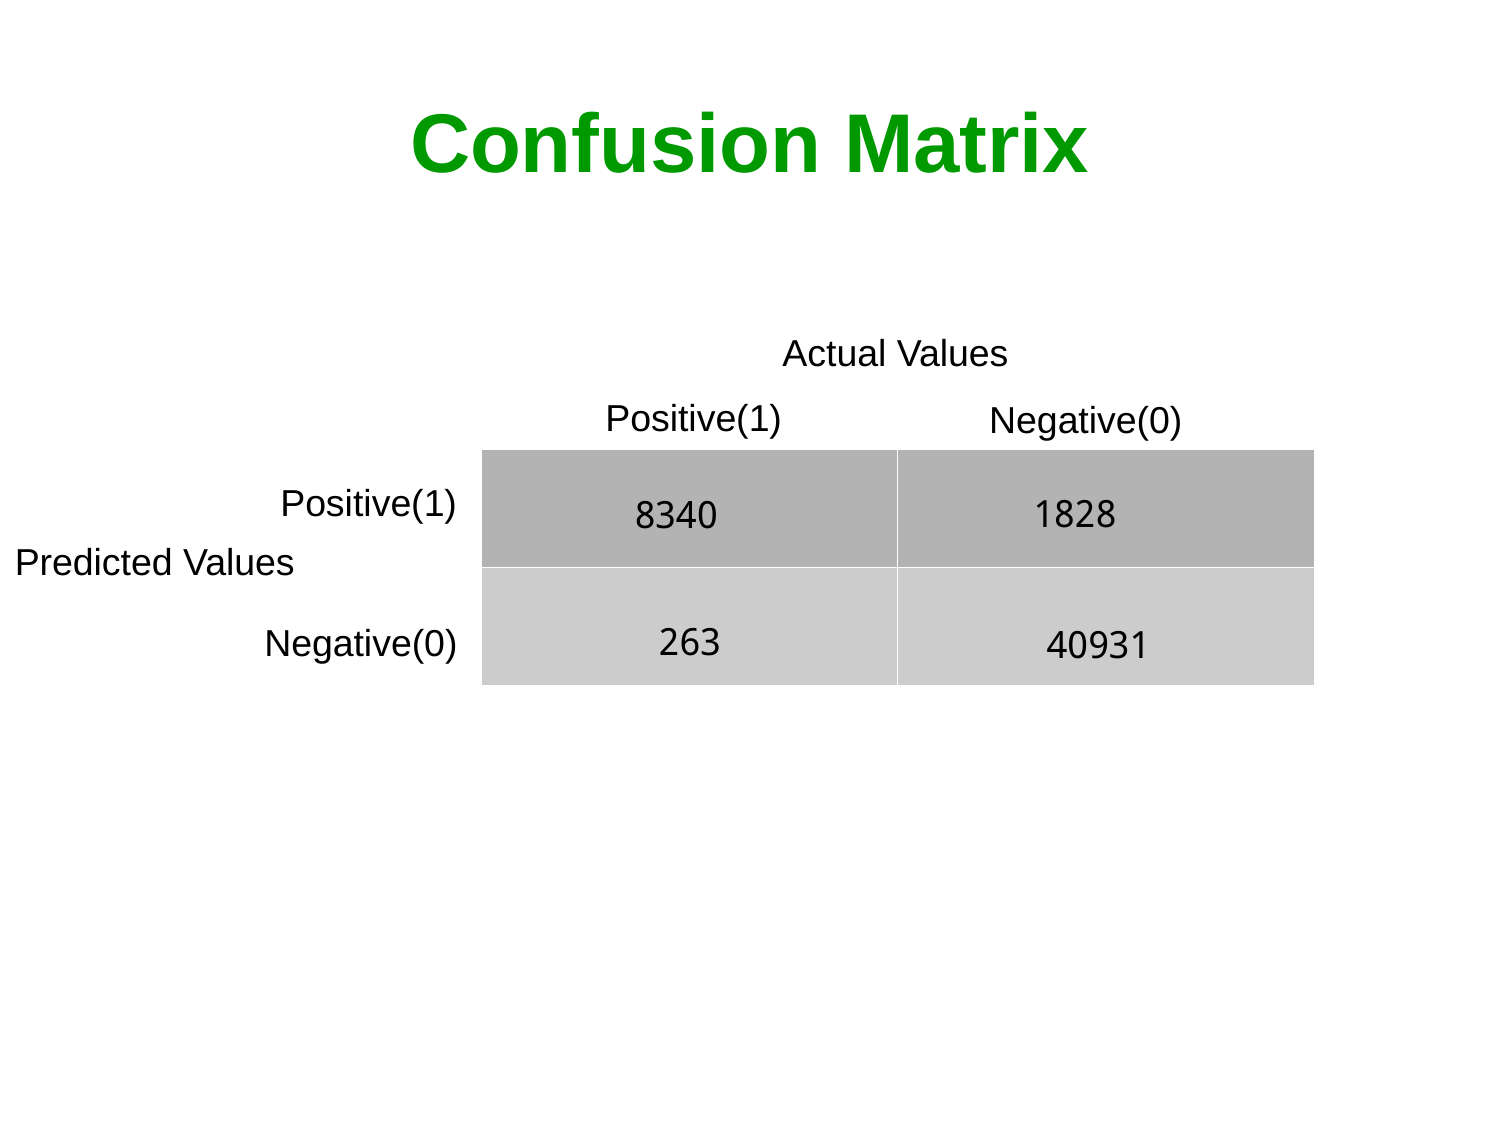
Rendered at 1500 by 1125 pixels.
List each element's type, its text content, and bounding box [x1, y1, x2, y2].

text_box 8340 [620, 487, 798, 552]
text_box Negative(0) [249, 614, 473, 672]
text_box Actual Values [767, 324, 1024, 382]
table_header [898, 450, 1314, 567]
text_box Predicted Values [0, 533, 310, 591]
text_box Positive(1) [265, 474, 473, 532]
title Confusion Matrix [75, 45, 1425, 233]
table_cell [482, 568, 897, 685]
text_box 263 [644, 614, 737, 680]
text_box Positive(1) [590, 390, 797, 448]
table_header [482, 450, 897, 567]
table_cell [898, 568, 1314, 685]
text_box 1828 [1018, 486, 1133, 552]
text_box Negative(0) [974, 392, 1198, 450]
text_box 40931 [1032, 617, 1167, 683]
